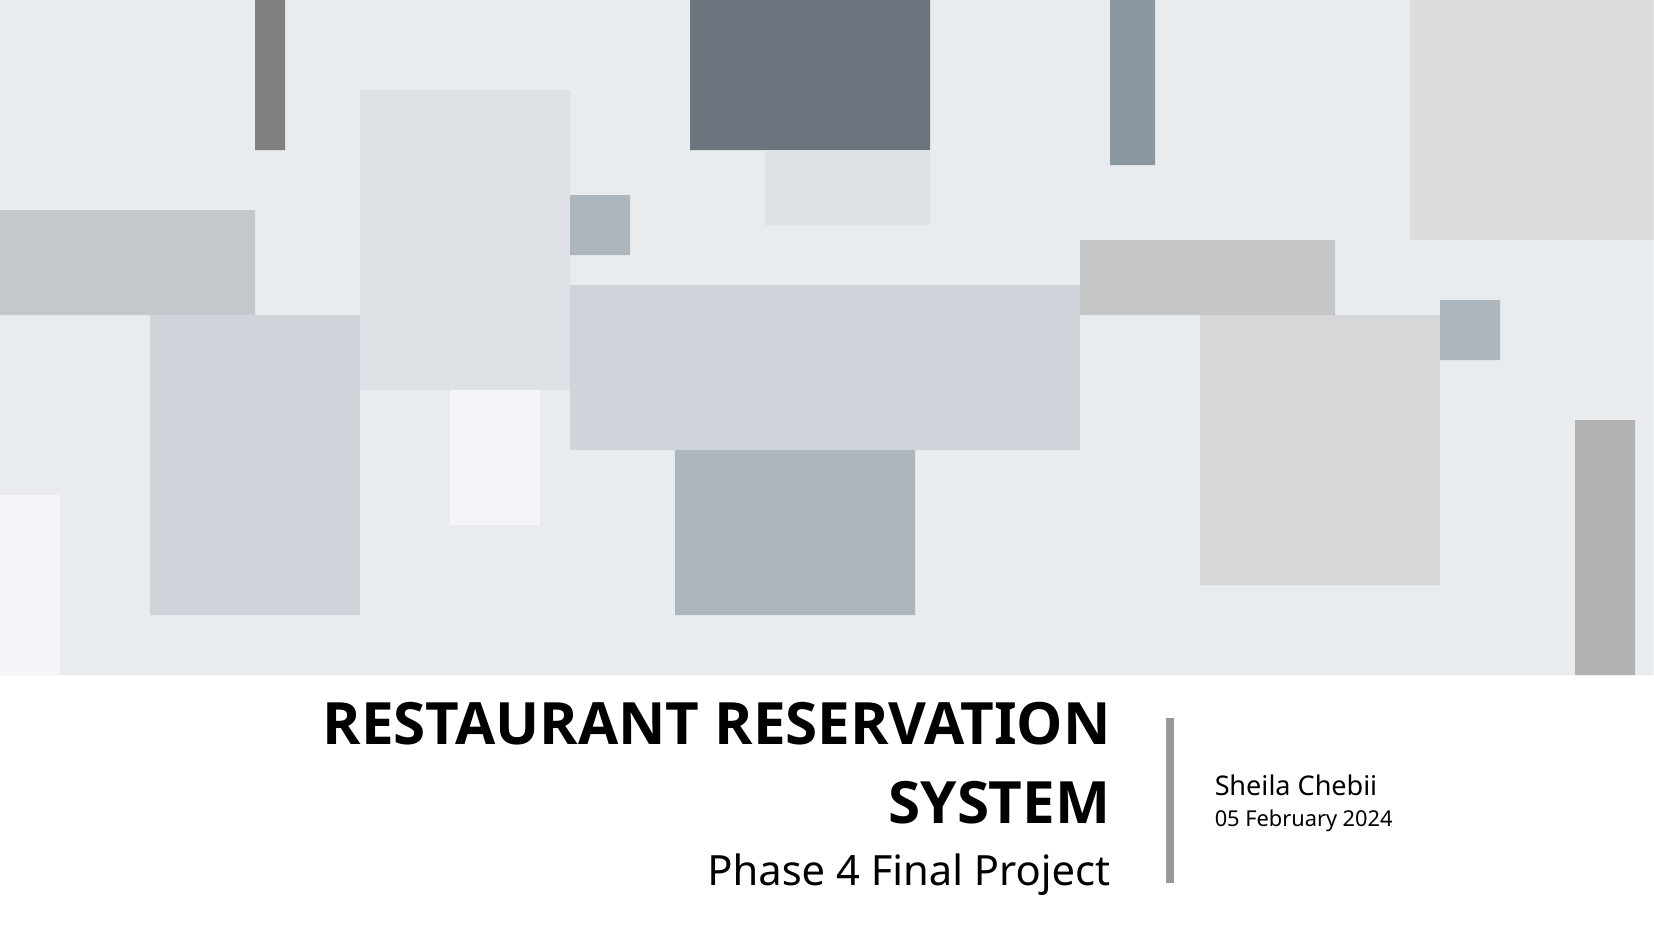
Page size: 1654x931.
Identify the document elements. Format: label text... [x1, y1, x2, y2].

text_box RESTAURANT RESERVATION SYSTEM Phase 4 Final Project [294, 675, 1126, 931]
text_box Sheila Chebii 05 February 2024 [1200, 759, 1591, 841]
